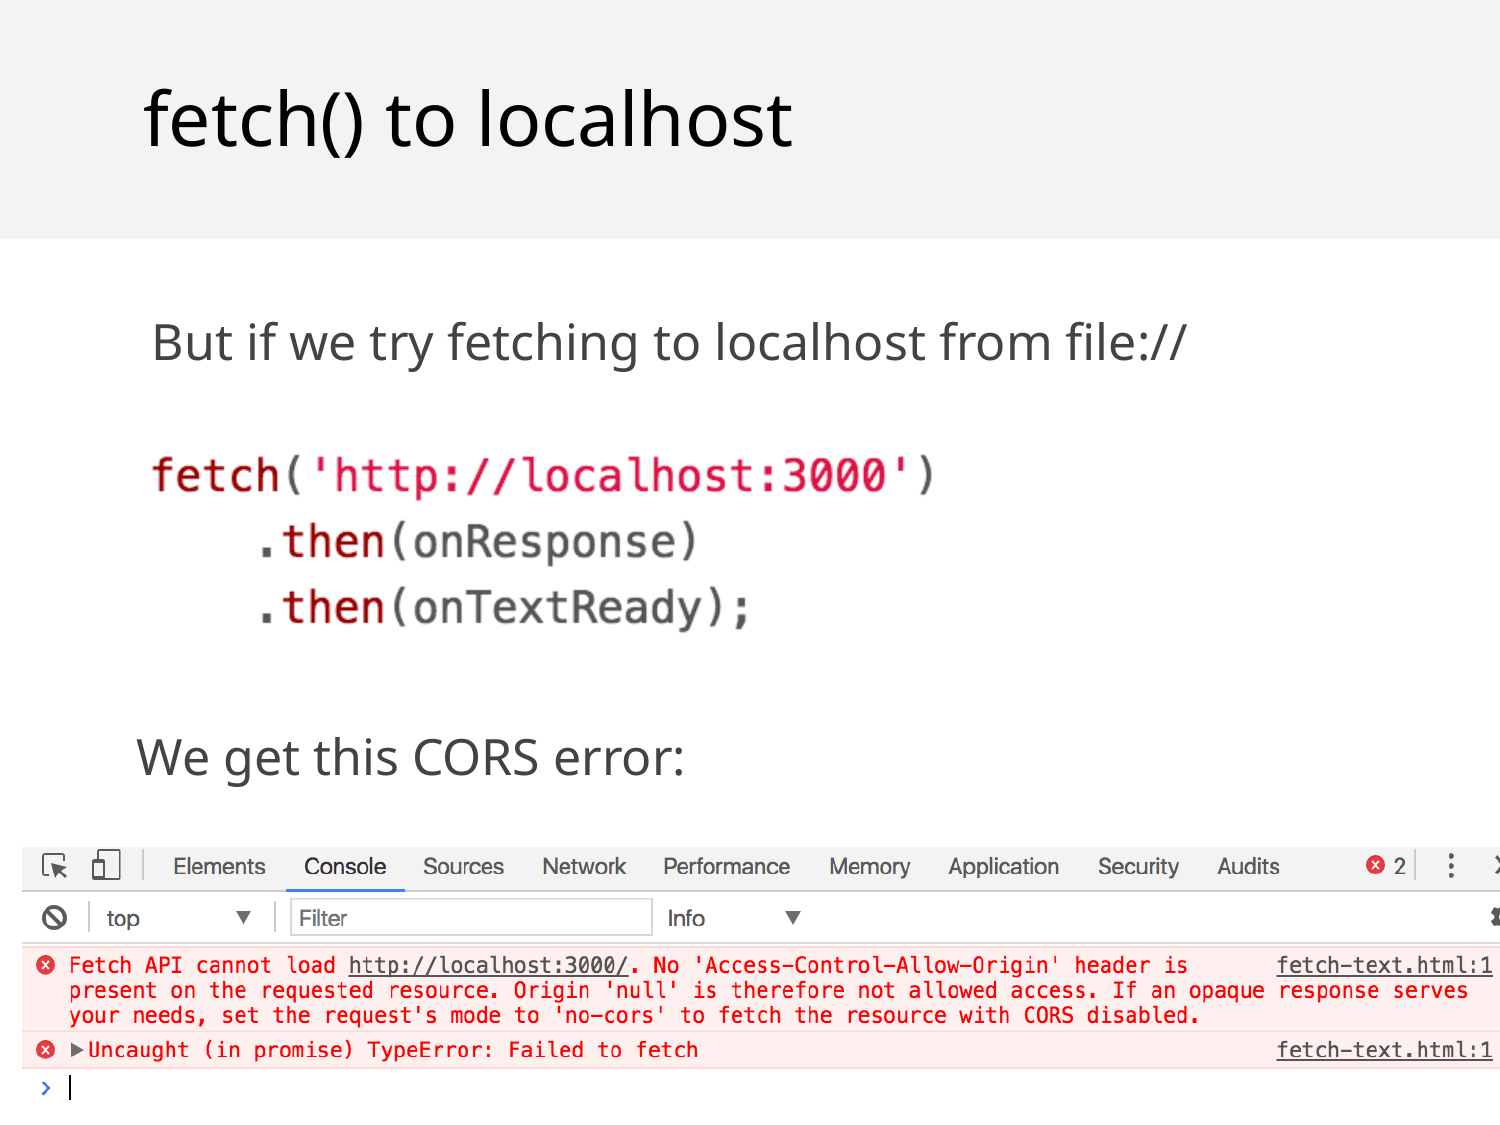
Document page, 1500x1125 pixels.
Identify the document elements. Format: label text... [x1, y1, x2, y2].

picture [22, 847, 1500, 1109]
list But if we try fetching to localhost from file:// [136, 286, 1380, 412]
title fetch() to localhost [128, 56, 1372, 183]
picture [121, 435, 972, 664]
list We get this CORS error: [121, 701, 1365, 827]
